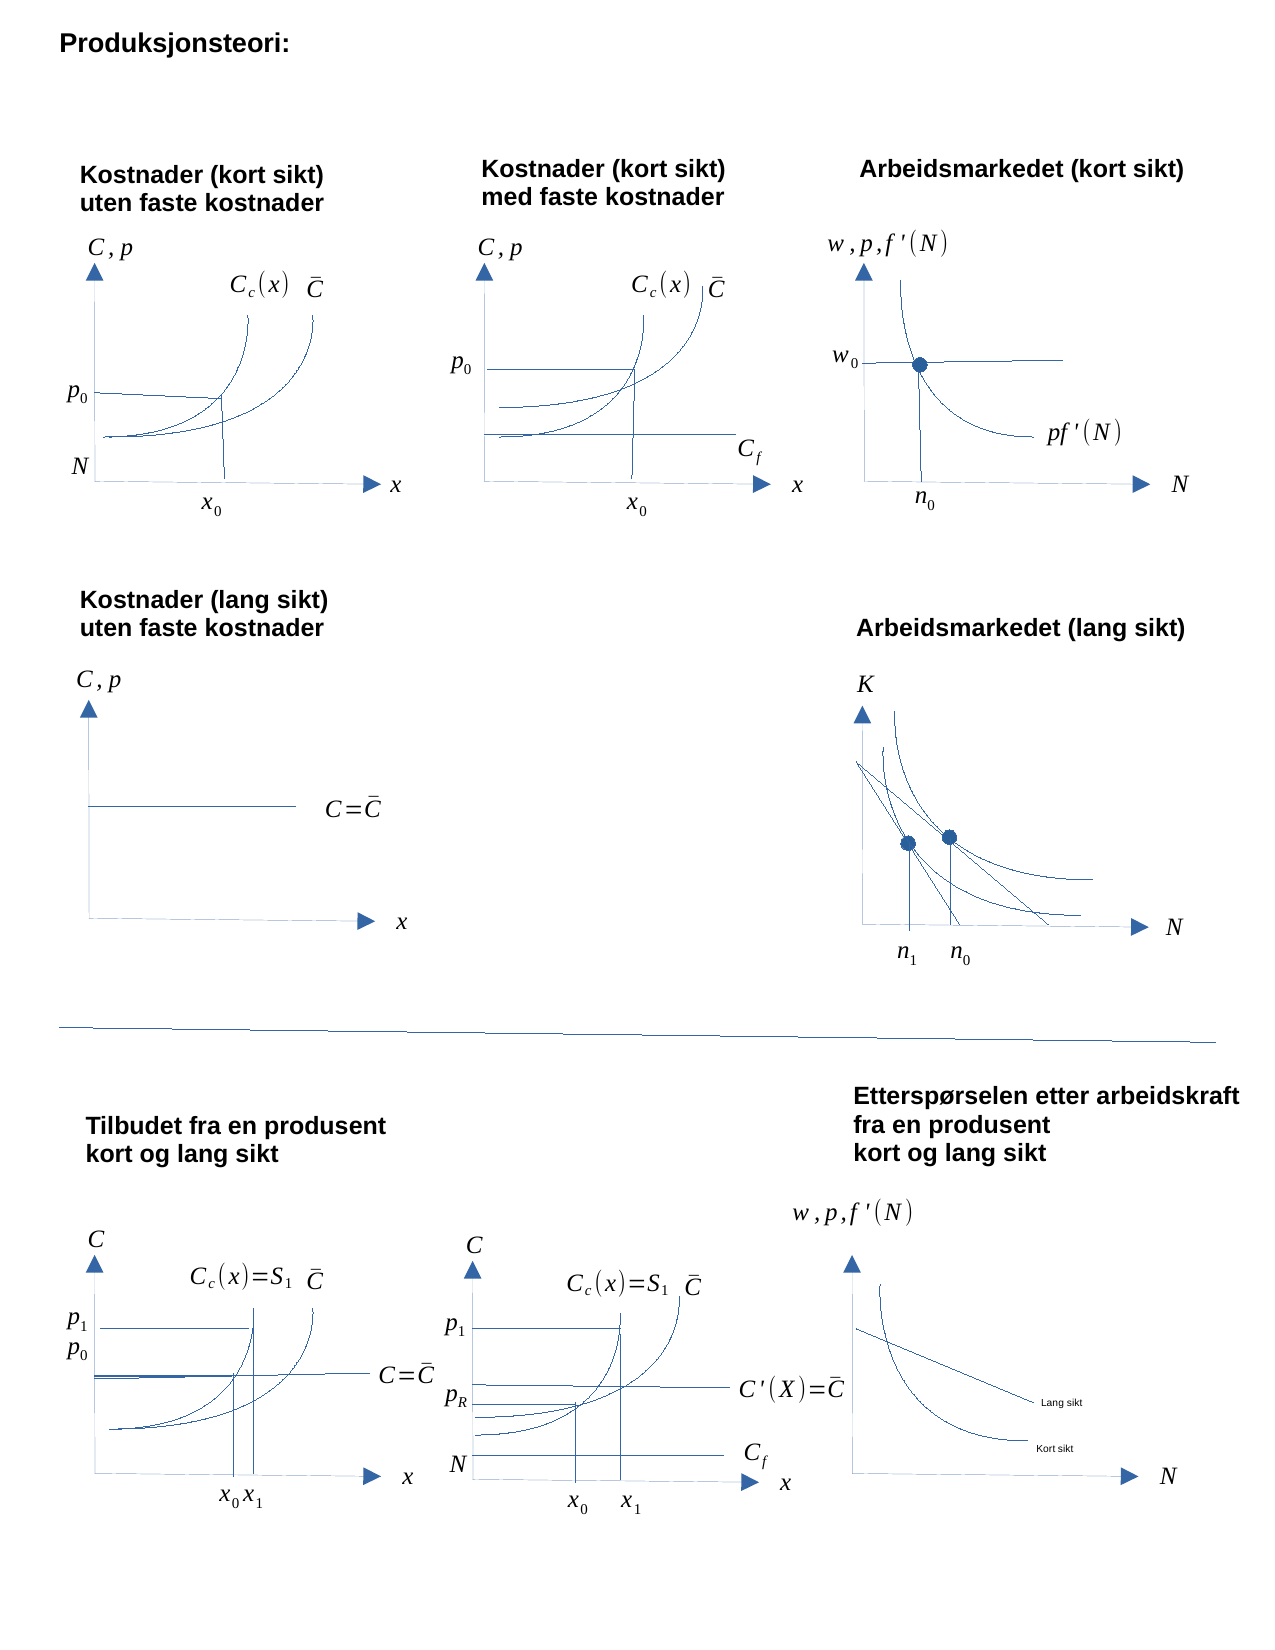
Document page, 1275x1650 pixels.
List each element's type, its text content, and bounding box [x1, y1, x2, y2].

chart [58, 375, 94, 408]
chart [441, 1450, 472, 1479]
chart [785, 1196, 919, 1228]
chart [193, 487, 228, 520]
chart [1157, 913, 1191, 941]
chart [371, 1362, 475, 1412]
text_box Etterspørselen etter arbeidskraft fra en produsent kort og lang sikt [838, 1074, 1275, 1174]
text_box Tilbudet fra en produsent kort og lang sikt [70, 1104, 562, 1176]
text_box Kostnader (lang sikt) uten faste kostnader [65, 578, 461, 650]
chart [63, 452, 94, 481]
chart [737, 1438, 799, 1497]
chart [1151, 1462, 1185, 1491]
chart [300, 275, 331, 304]
chart [560, 1486, 594, 1518]
chart [784, 470, 811, 499]
chart [436, 1308, 472, 1341]
chart [211, 1480, 269, 1512]
chart [441, 346, 478, 378]
chart [890, 936, 924, 969]
chart [624, 269, 698, 302]
text_box [942, 829, 957, 845]
chart [394, 1462, 421, 1491]
chart [58, 1302, 94, 1364]
chart [731, 434, 769, 467]
chart [183, 1260, 299, 1293]
chart [944, 936, 978, 969]
chart [318, 795, 389, 823]
text_box Arbeidsmarkedet (kort sikt) [844, 147, 1240, 191]
chart [459, 1232, 490, 1260]
chart [382, 470, 409, 499]
chart [619, 487, 653, 520]
chart [821, 228, 955, 259]
chart [559, 1267, 675, 1300]
chart [678, 1273, 709, 1302]
text_box [912, 357, 928, 373]
text_box Kostnader (kort sikt) med faste kostnader [466, 147, 862, 219]
text_box Lang sikt [1026, 1390, 1098, 1417]
chart [81, 234, 140, 262]
chart [825, 340, 865, 372]
chart [223, 269, 296, 302]
chart [701, 275, 732, 304]
chart [69, 665, 128, 693]
chart [732, 1373, 852, 1405]
text_box [900, 835, 916, 851]
chart [1163, 470, 1197, 499]
text_box Kostnader (kort sikt) uten faste kostnader [65, 153, 461, 225]
text_box Arbeidsmarkedet (lang sikt) [841, 606, 1237, 650]
chart [471, 234, 529, 262]
chart [388, 907, 415, 936]
chart [849, 671, 882, 699]
chart [908, 482, 942, 514]
text_box Kort sikt [1021, 1435, 1089, 1462]
chart [1038, 417, 1128, 448]
text_box Produksjonsteori: [44, 21, 473, 87]
chart [81, 1226, 112, 1254]
chart [613, 1486, 647, 1518]
chart [300, 1267, 331, 1296]
